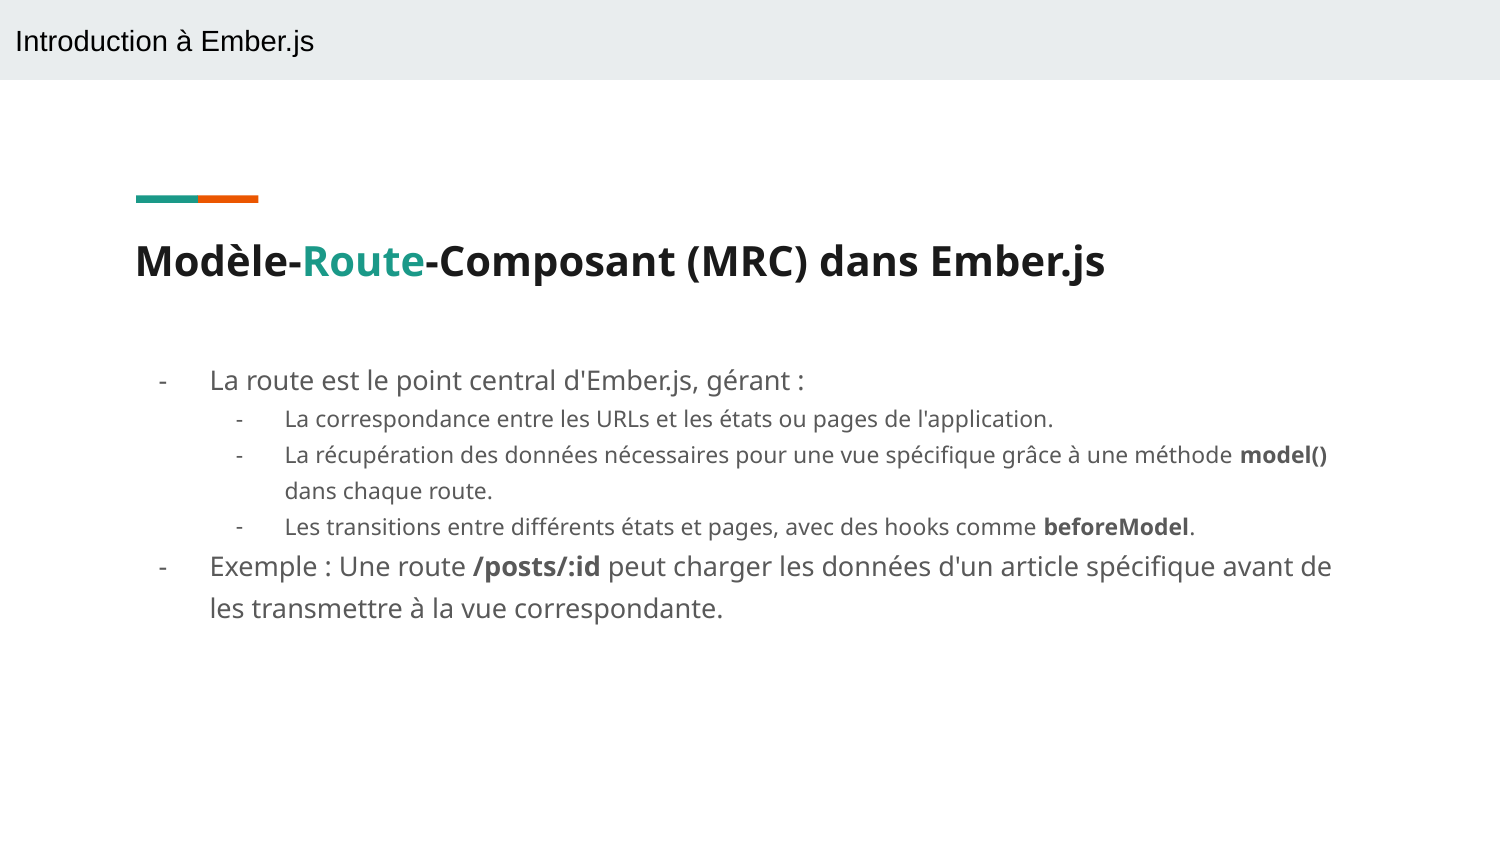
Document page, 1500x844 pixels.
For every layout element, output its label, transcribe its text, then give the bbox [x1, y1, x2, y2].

title Modèle-Route-Composant (MRC) dans Ember.js [119, 216, 1381, 305]
list La route est le point central d'Ember.js, gérant : La correspondance entre les URLs et les états ou pages de l'application. La récupération des données nécessaires pour une vue spécifique grâce à une méthode model() dans chaque route. Les transitions entre différents états et pages, avec des hooks comme beforeModel. Exemple : Une route /posts/:id peut charger les données d'un article spécifique avant de les transmettre à la vue correspondante. [119, 341, 1381, 712]
